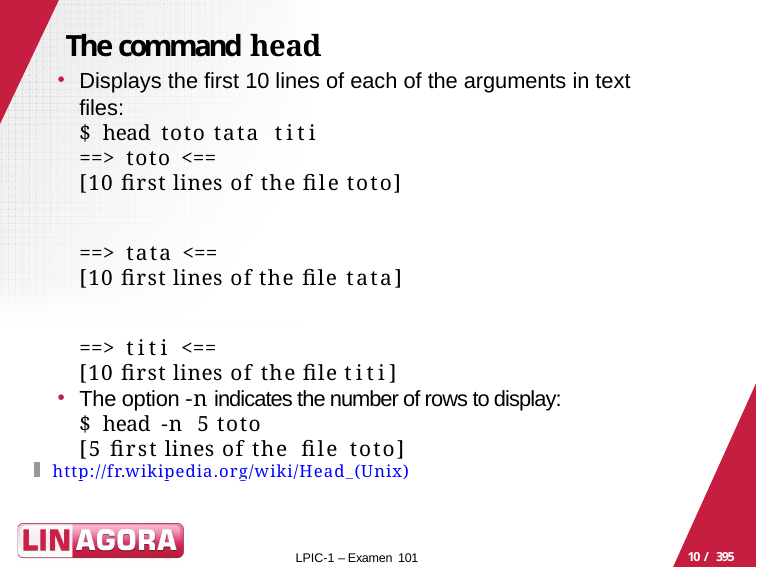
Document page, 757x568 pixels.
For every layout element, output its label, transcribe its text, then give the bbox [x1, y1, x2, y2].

text_box Displays the first 10 lines of each of the arguments in text files: $ head toto tata titi ==> toto <== [10 first lines of the file toto] ==> tata <== [10 first lines of the file tata] ==> titi <== [10 first lines of the file titi] The option -n indicates the number of rows to display: $ head -n 5 toto [5 first lines of the file toto] http://fr.wikipedia.org/wiki/Head_(Unix) [50, 66, 666, 476]
picture [0, 0, 352, 352]
text_box LPIC-1 – Examen 101 [293, 549, 420, 568]
text_box [17, 520, 184, 562]
text_box The command head [63, 26, 697, 122]
text_box <numéro> / 395 [683, 549, 747, 568]
